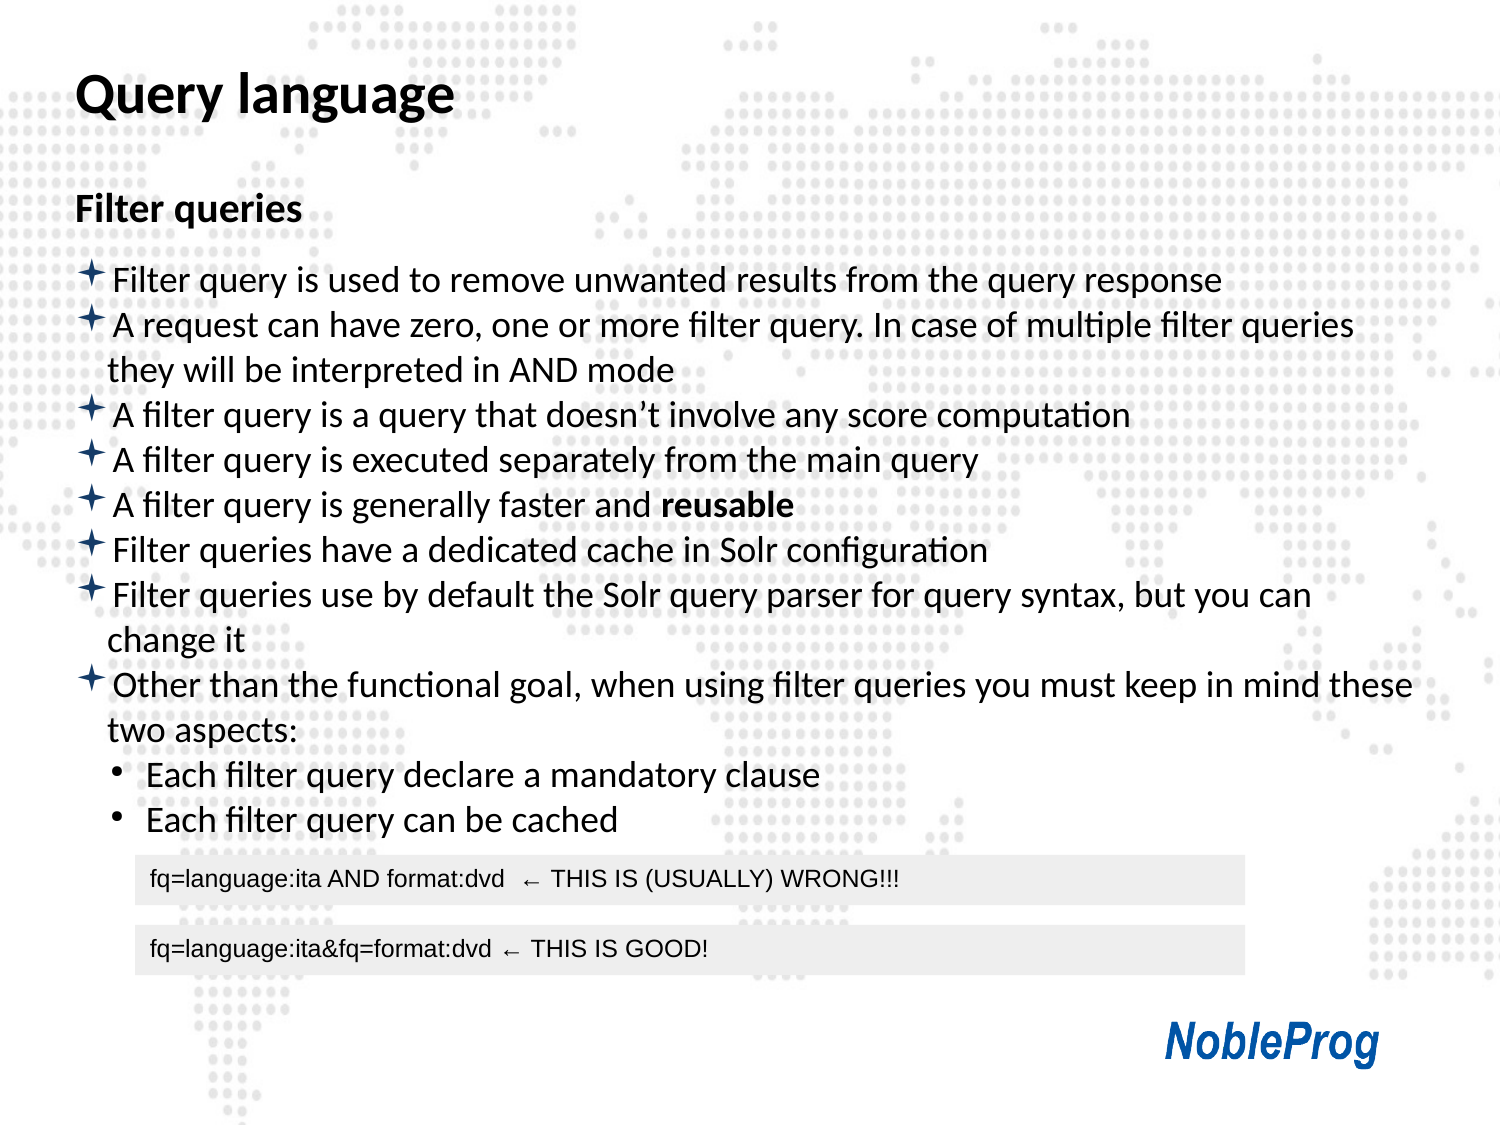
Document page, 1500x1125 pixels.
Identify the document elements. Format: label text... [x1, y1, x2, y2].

picture [0, 0, 1500, 1125]
text_box Filter query is used to remove unwanted results from the query response A request can have zero, one or more filter query. In case of multiple filter queries they will be interpreted in AND mode A filter query is a query that doesn’t involve any score computation A filter query is executed separately from the main query A filter query is generally faster and reusable Filter queries have a dedicated cache in Solr configuration Filter queries use by default the Solr query parser for query syntax, but you can change it Other than the functional goal, when using filter queries you must keep in mind these two aspects: Each filter query declare a mandatory clause Each filter query can be cached [75, 255, 1425, 906]
text_box Query language [75, 55, 1425, 180]
text_box fq=language:ita AND format:dvd ← THIS IS (USUALLY) WRONG!!! [135, 854, 1246, 906]
text_box Filter queries [75, 180, 1425, 255]
text_box fq=language:ita&fq=format:dvd ← THIS IS GOOD! [135, 924, 1246, 976]
